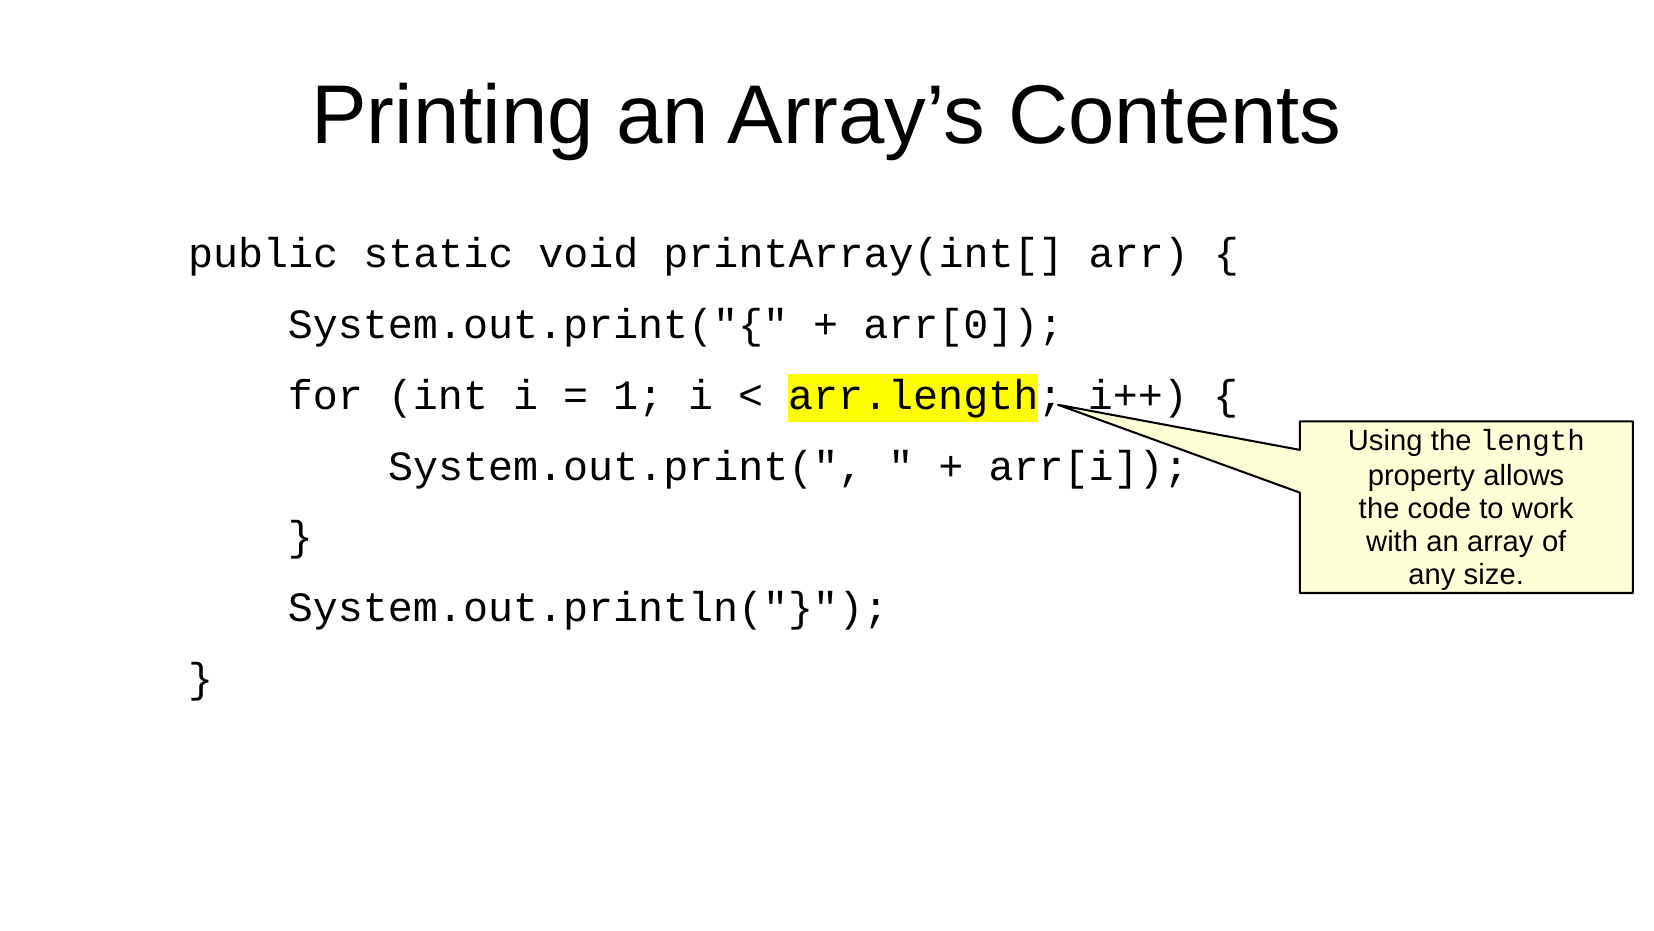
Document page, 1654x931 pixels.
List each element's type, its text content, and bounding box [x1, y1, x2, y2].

text_box Using the length property allows the code to work with an array of any size. [1057, 404, 1633, 594]
title Printing an Array’s Contents [82, 37, 1571, 193]
text_box public static void printArray(int[] arr) { System.out.print("{" + arr[0]); for (int i = 1; i < arr.length; i++) { System.out.print(", " + arr[i]); } System.out.println("}"); } [173, 201, 1281, 713]
